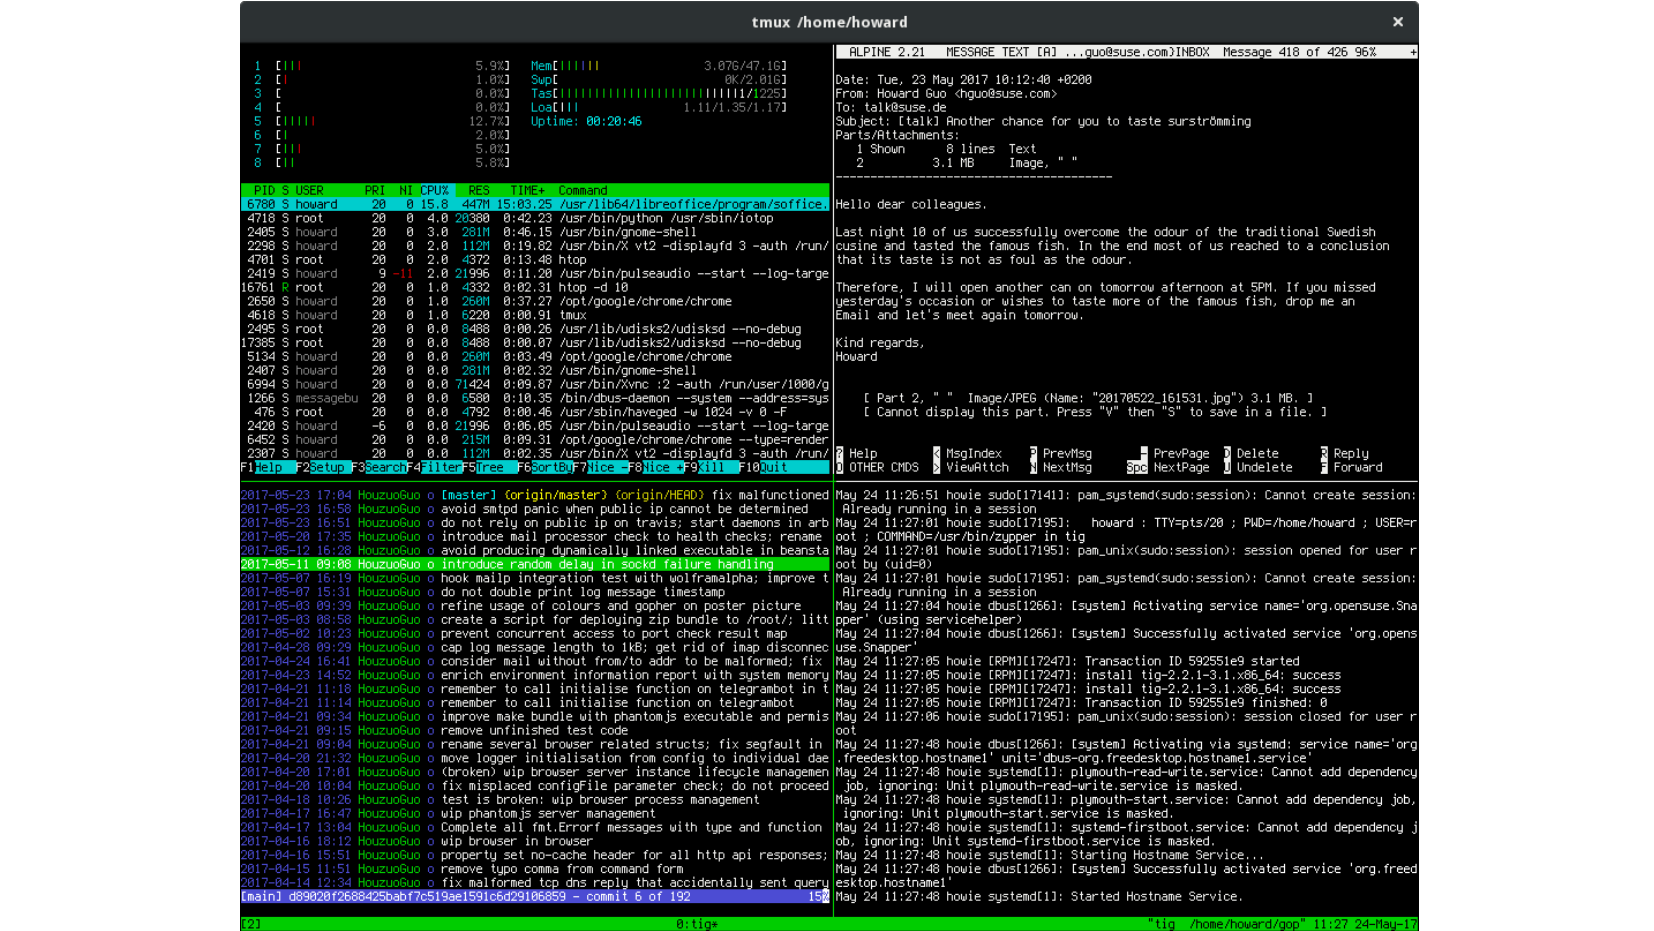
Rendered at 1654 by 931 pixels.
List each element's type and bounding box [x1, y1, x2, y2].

picture [240, 1, 1419, 931]
